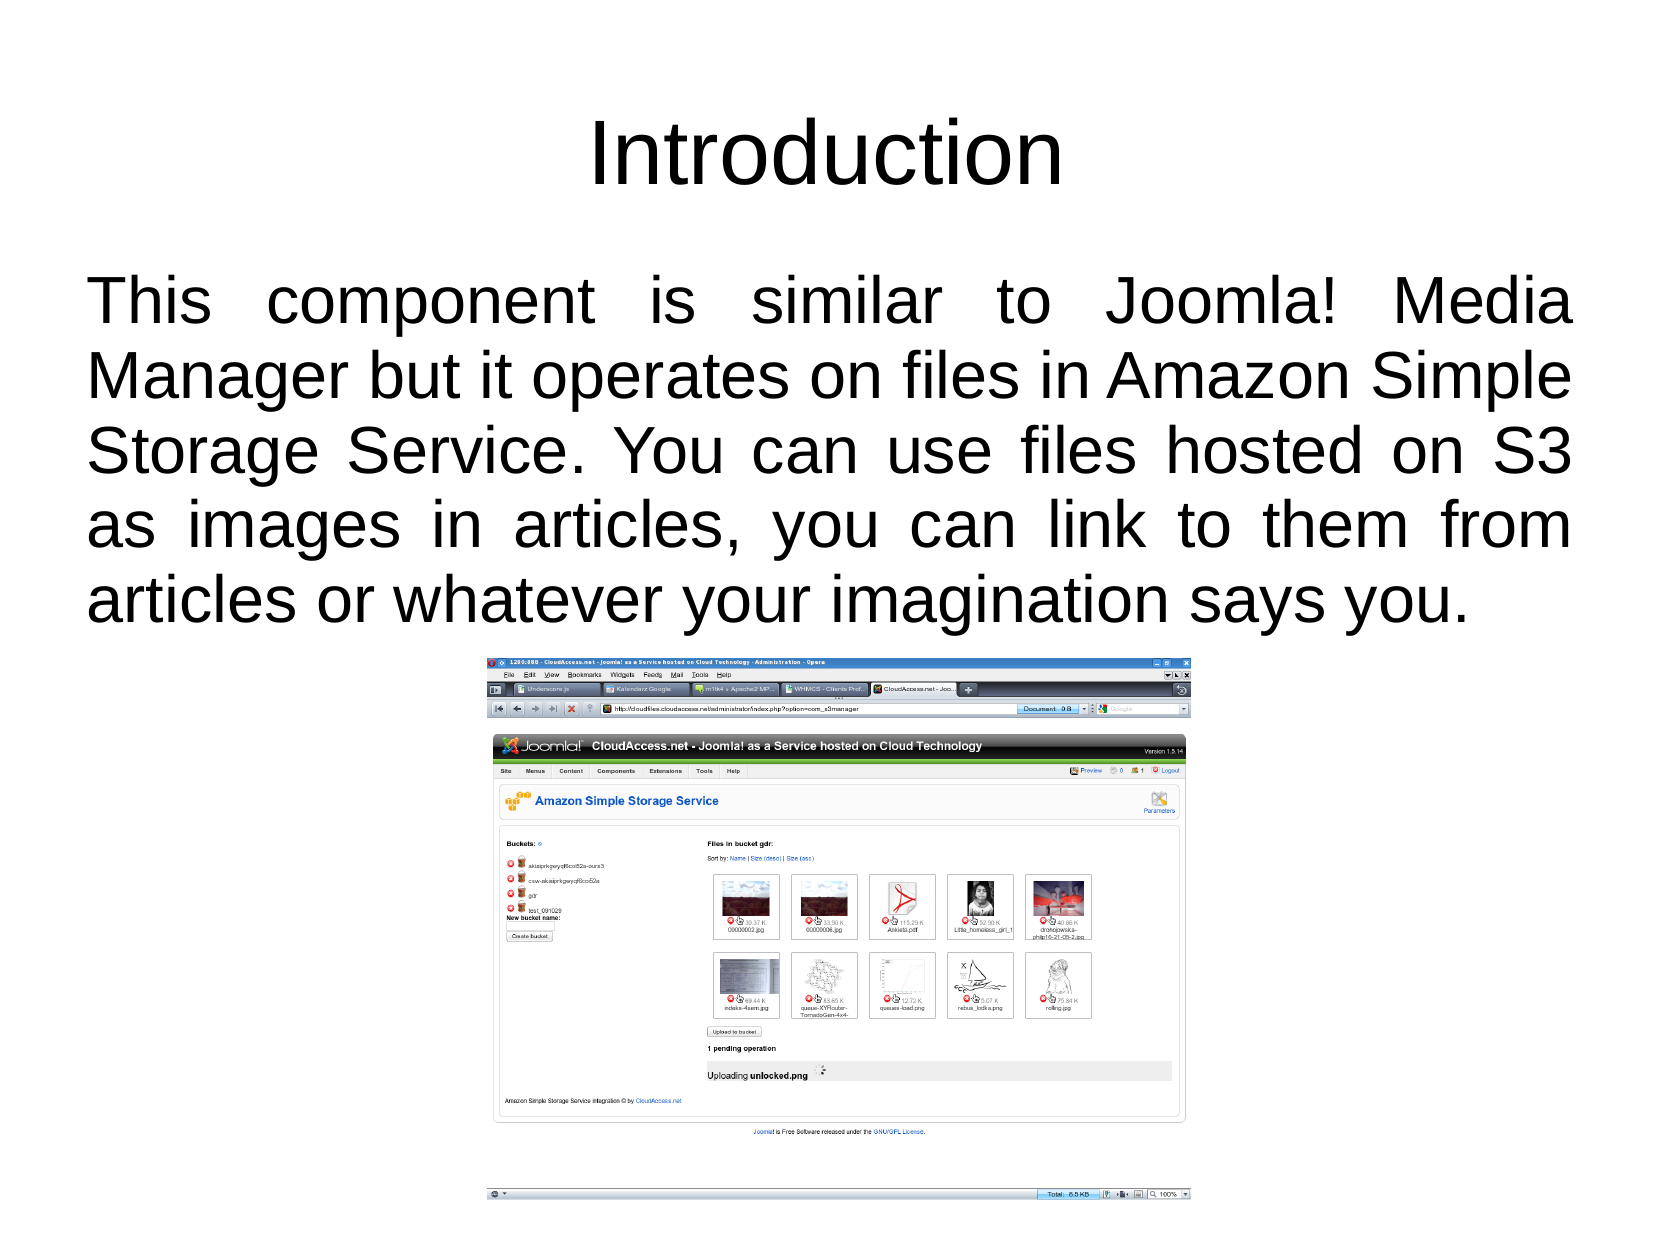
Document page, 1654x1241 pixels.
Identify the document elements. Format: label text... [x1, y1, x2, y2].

picture [487, 658, 1191, 1201]
title Introduction [82, 56, 1571, 250]
subtitle This component is similar to Joomla! Media Manager but it operates on files in Amazon Simple Storage Service. You can use files hosted on S3 as images in articles, you can link to them from articles or whatever your imagination says you. [86, 262, 1576, 638]
